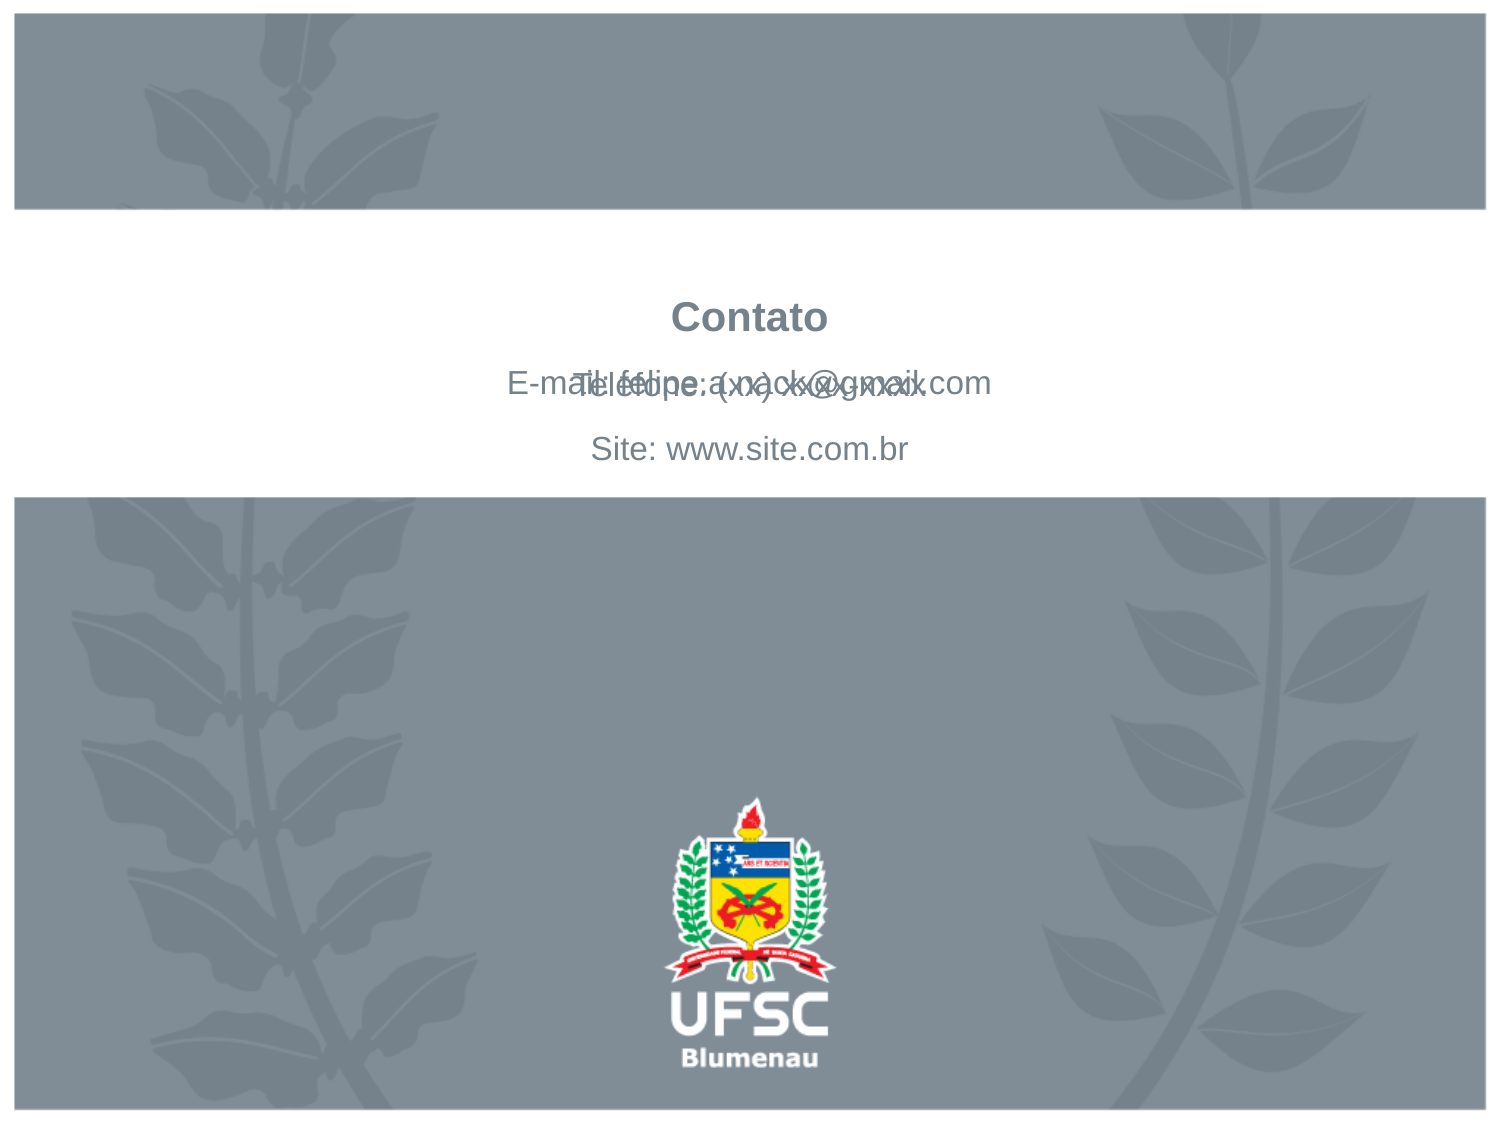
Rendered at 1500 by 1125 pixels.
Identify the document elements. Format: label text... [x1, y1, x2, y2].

text_box Telefone: (xx) xxxx-xxxx [31, 360, 1468, 420]
text_box Contato [31, 288, 1468, 347]
picture [0, 0, 1500, 1125]
text_box Site: www.site.com.br [31, 424, 1468, 467]
